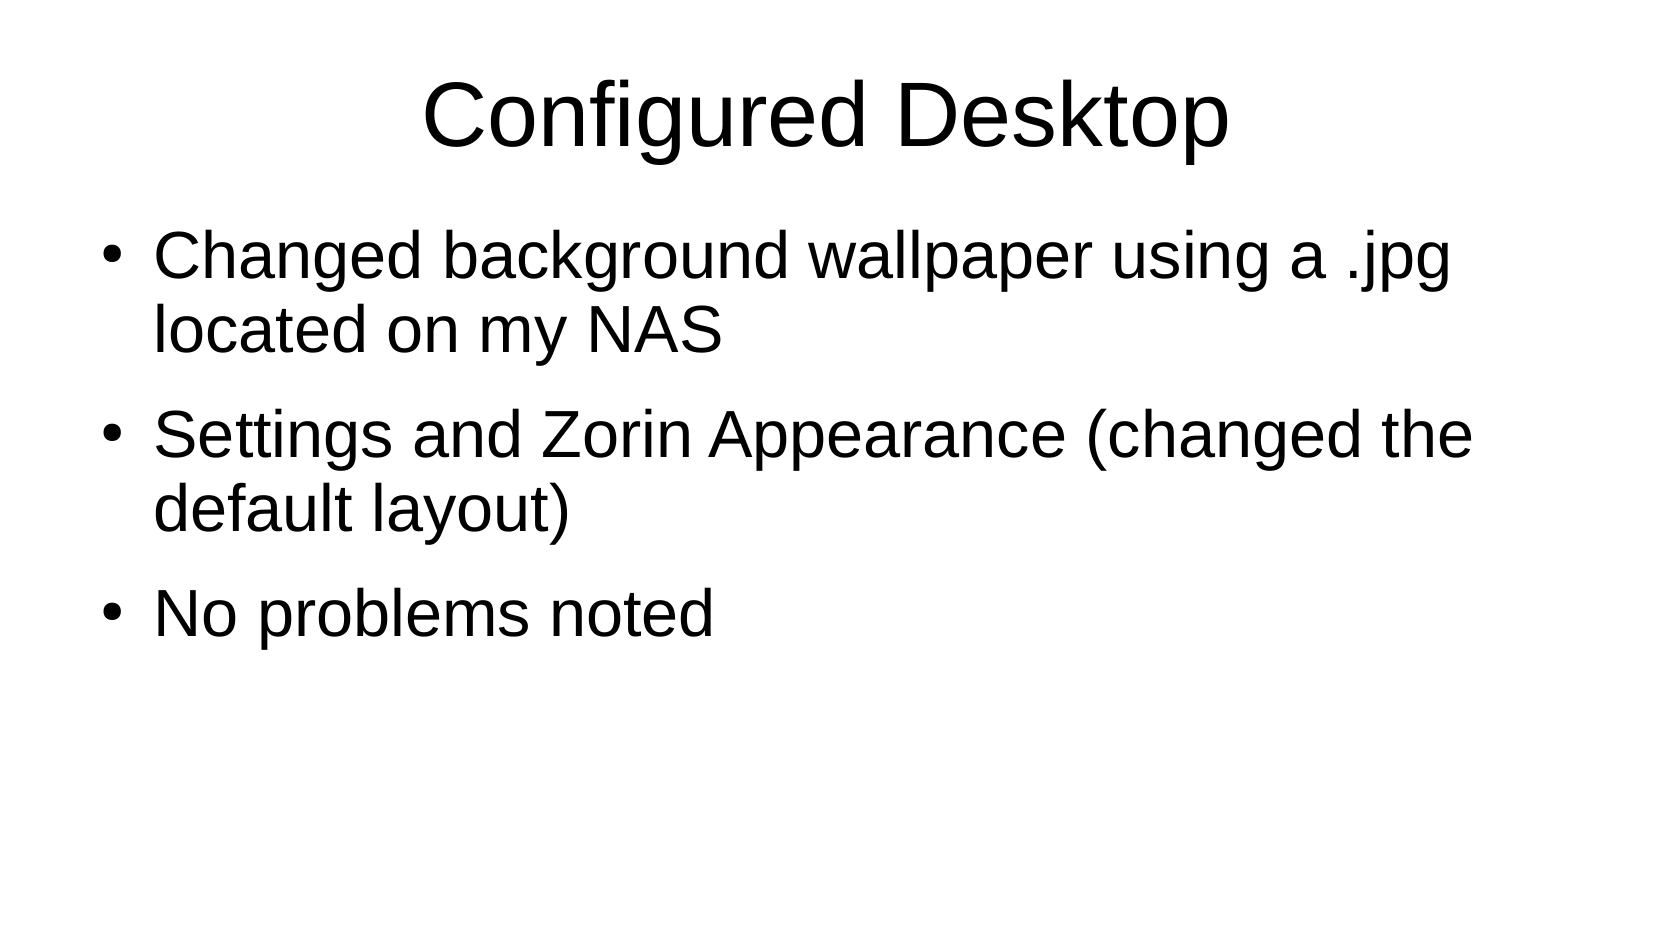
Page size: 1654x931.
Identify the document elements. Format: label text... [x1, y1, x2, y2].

list Changed background wallpaper using a .jpg located on my NAS Settings and Zorin Appearance (changed the default layout) No problems noted [82, 217, 1571, 758]
title Configured Desktop [82, 37, 1571, 193]
